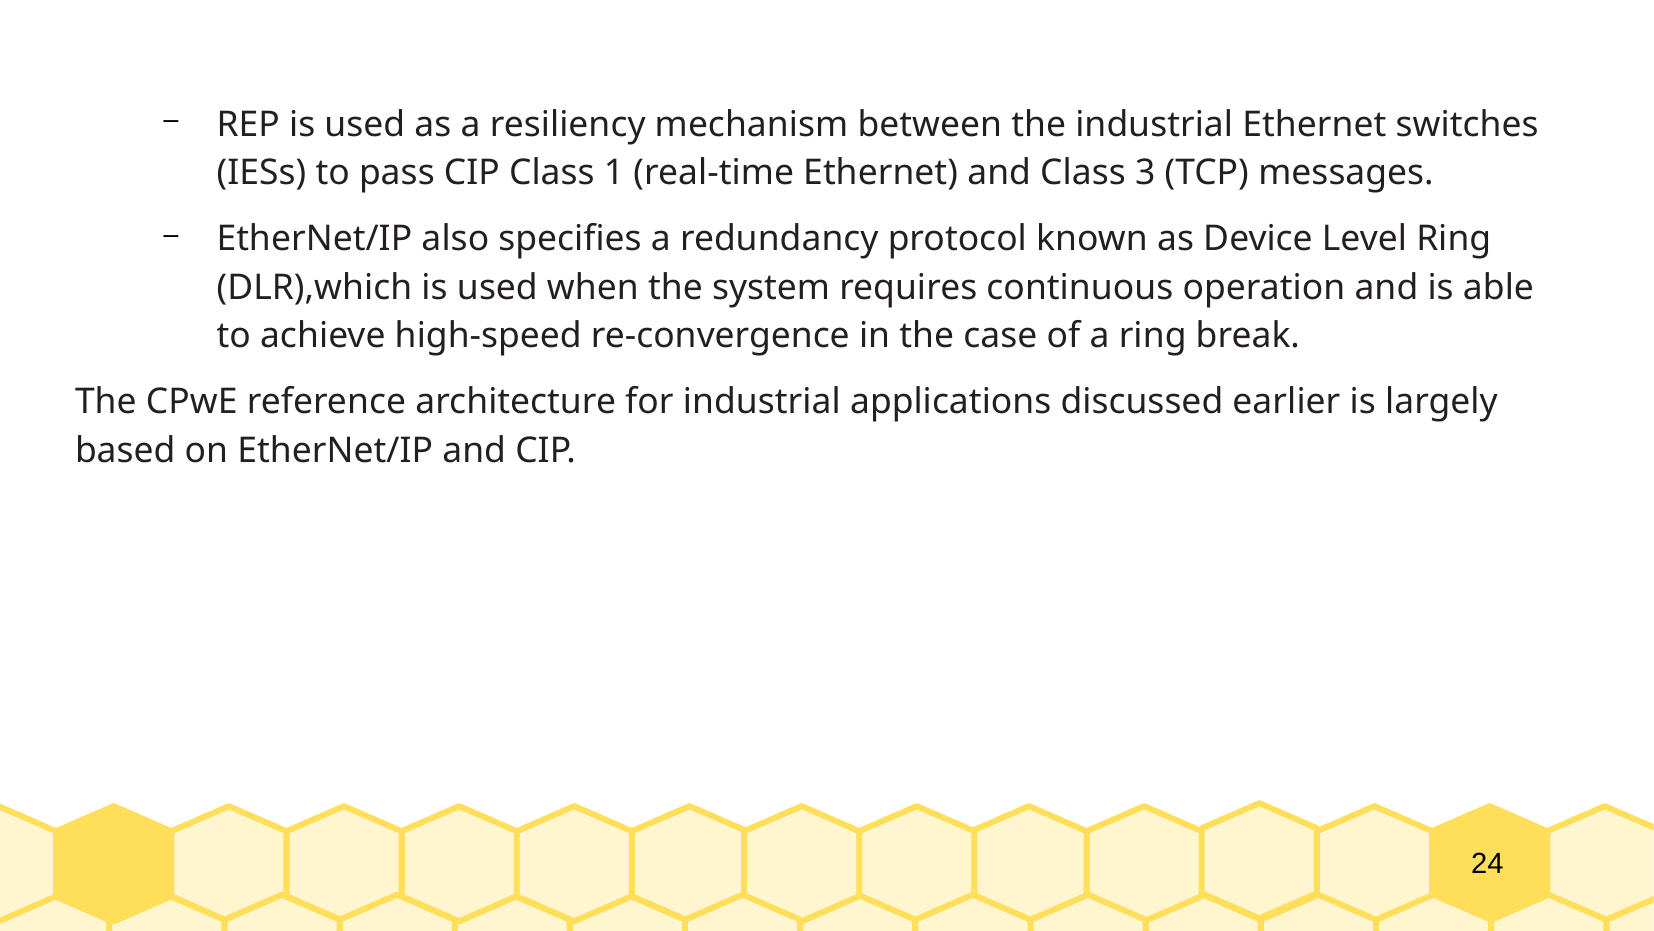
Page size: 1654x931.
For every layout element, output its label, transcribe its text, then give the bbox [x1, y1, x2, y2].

list REP is used as a resiliency mechanism between the industrial Ethernet switches (IESs) to pass CIP Class 1 (real-time Ethernet) and Class 3 (TCP) messages. EtherNet/IP also specifies a redundancy protocol known as Device Level Ring (DLR),which is used when the system requires continuous operation and is able to achieve high-speed re-convergence in the case of a ring break. The CPwE reference architecture for industrial applications discussed earlier is largely based on EtherNet/IP and CIP. [75, 98, 1564, 638]
